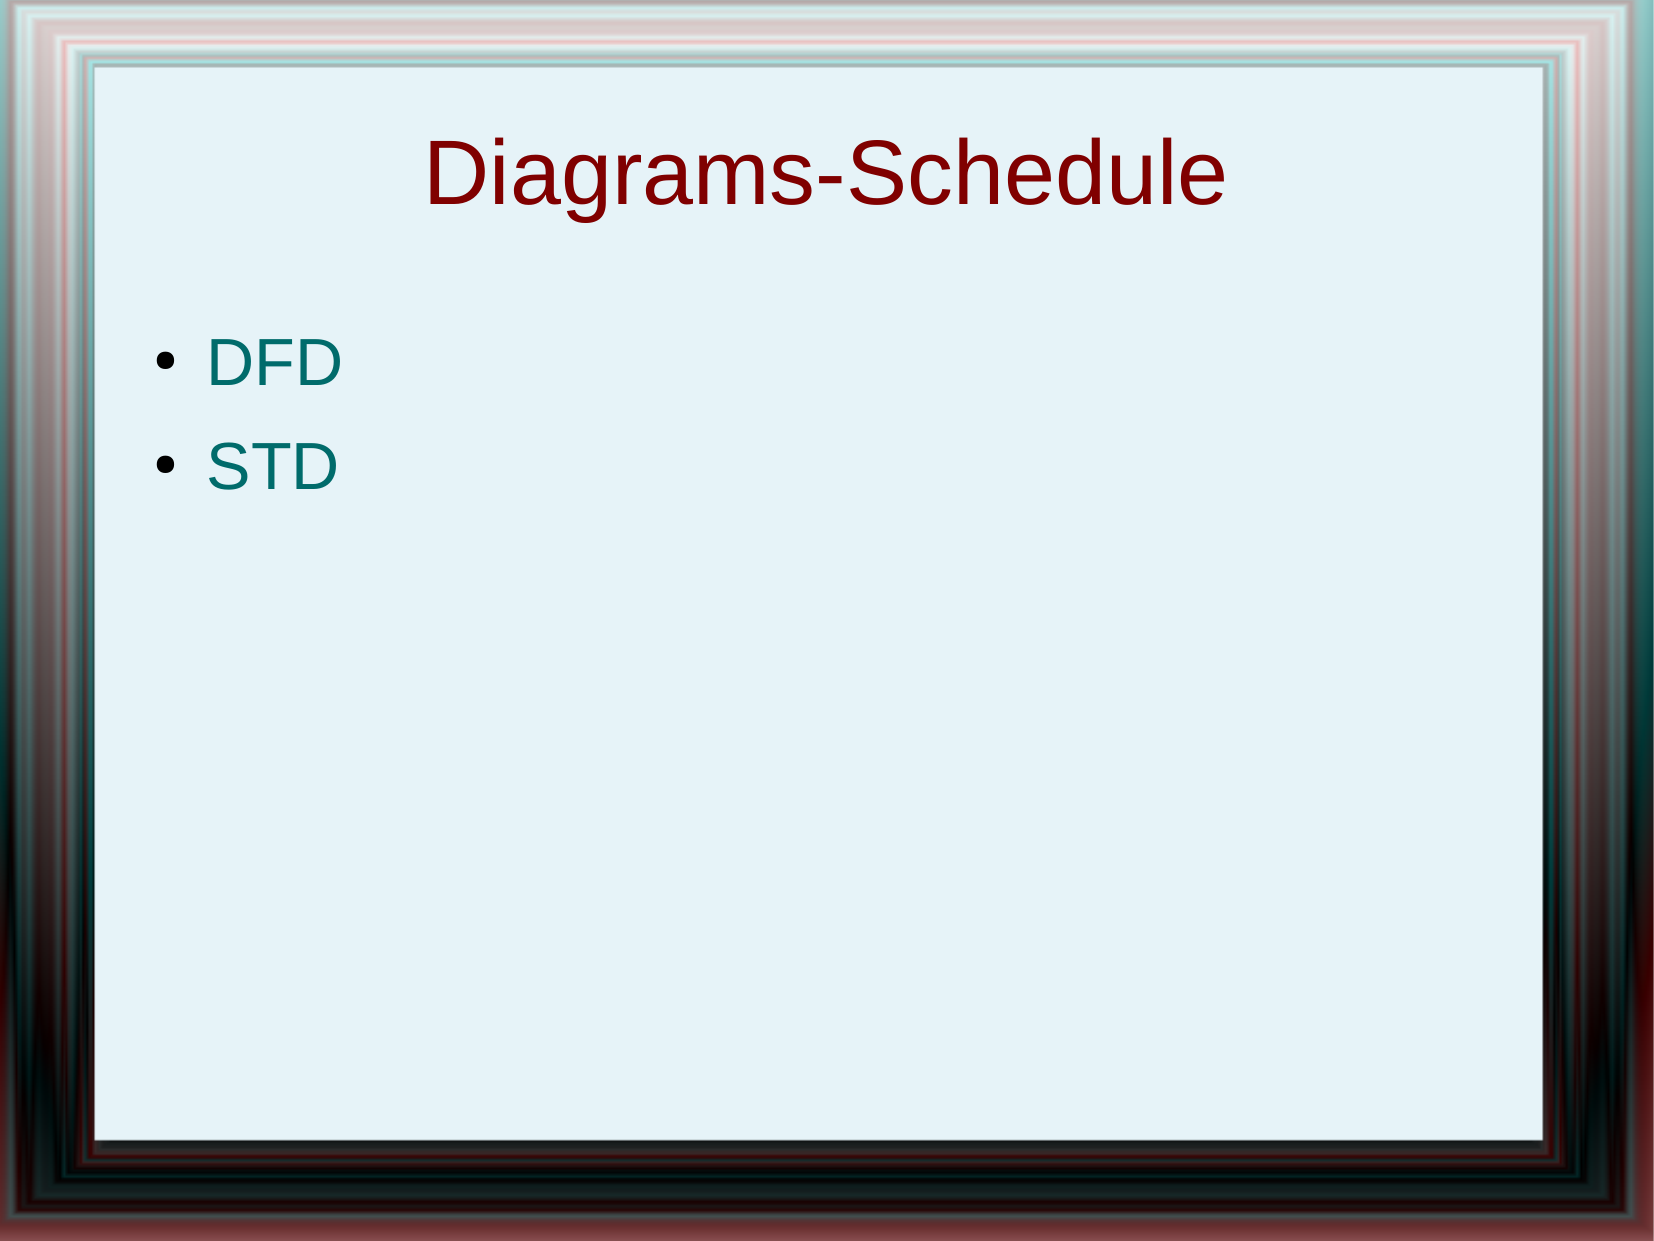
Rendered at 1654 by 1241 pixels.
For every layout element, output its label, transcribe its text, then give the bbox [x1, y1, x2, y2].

list DFD STD [118, 324, 1506, 945]
title Diagrams-Schedule [118, 88, 1536, 257]
picture [0, 0, 1654, 1241]
